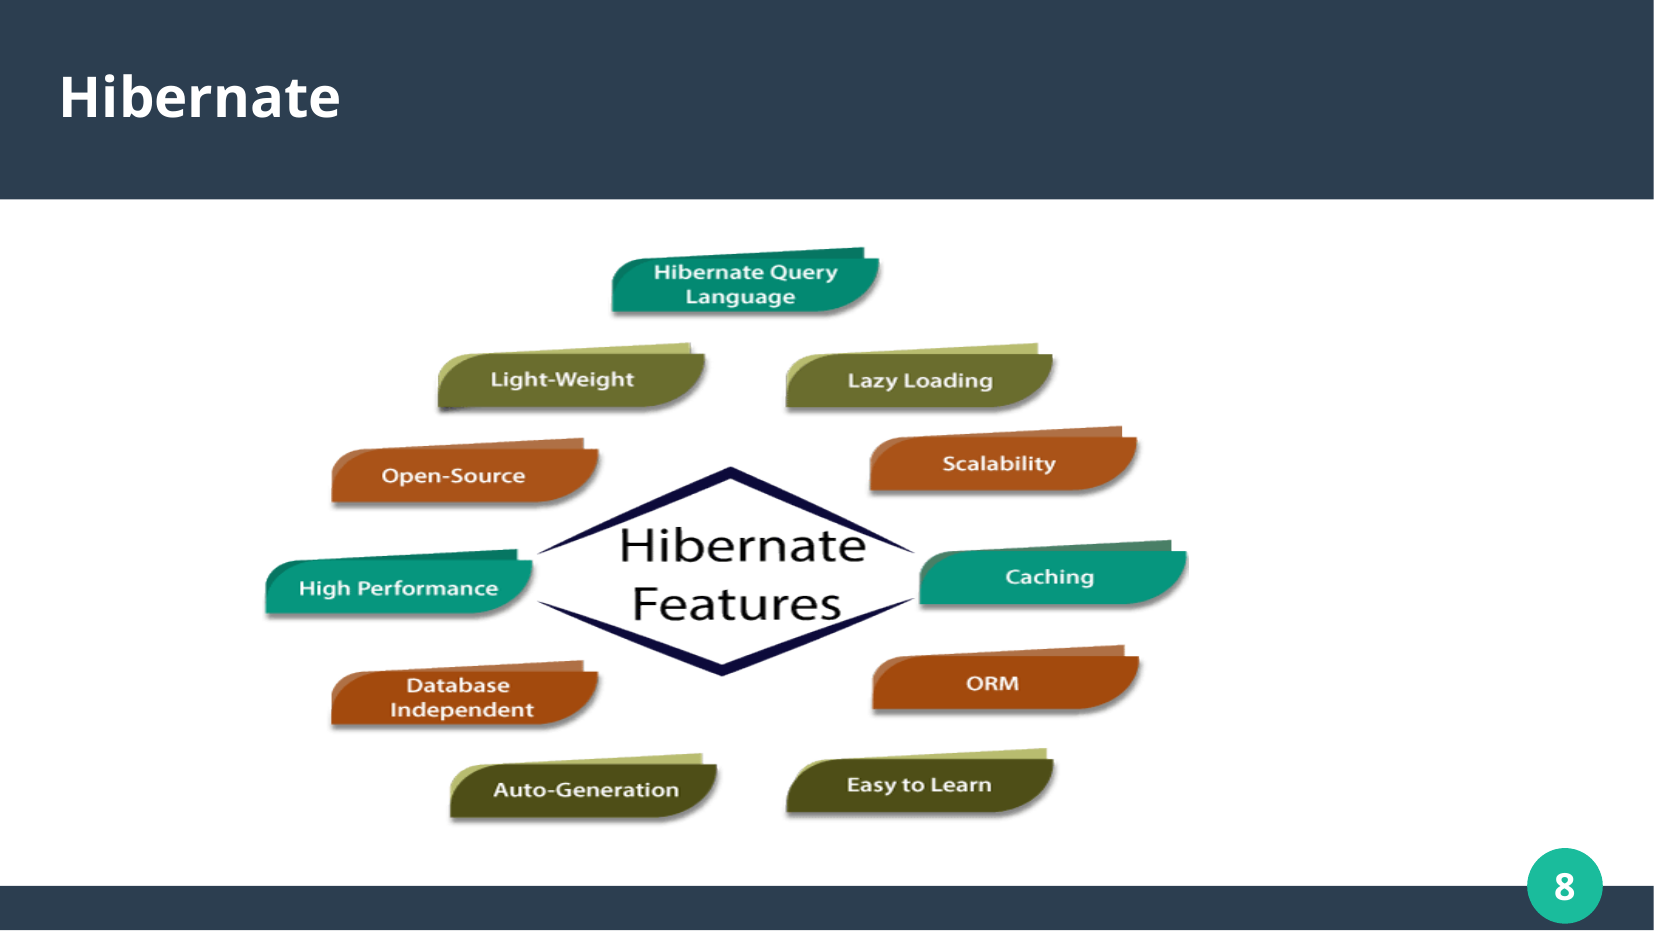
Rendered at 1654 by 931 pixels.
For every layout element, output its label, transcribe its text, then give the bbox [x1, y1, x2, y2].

title Hibernate [59, 37, 1595, 155]
picture [262, 243, 1189, 864]
